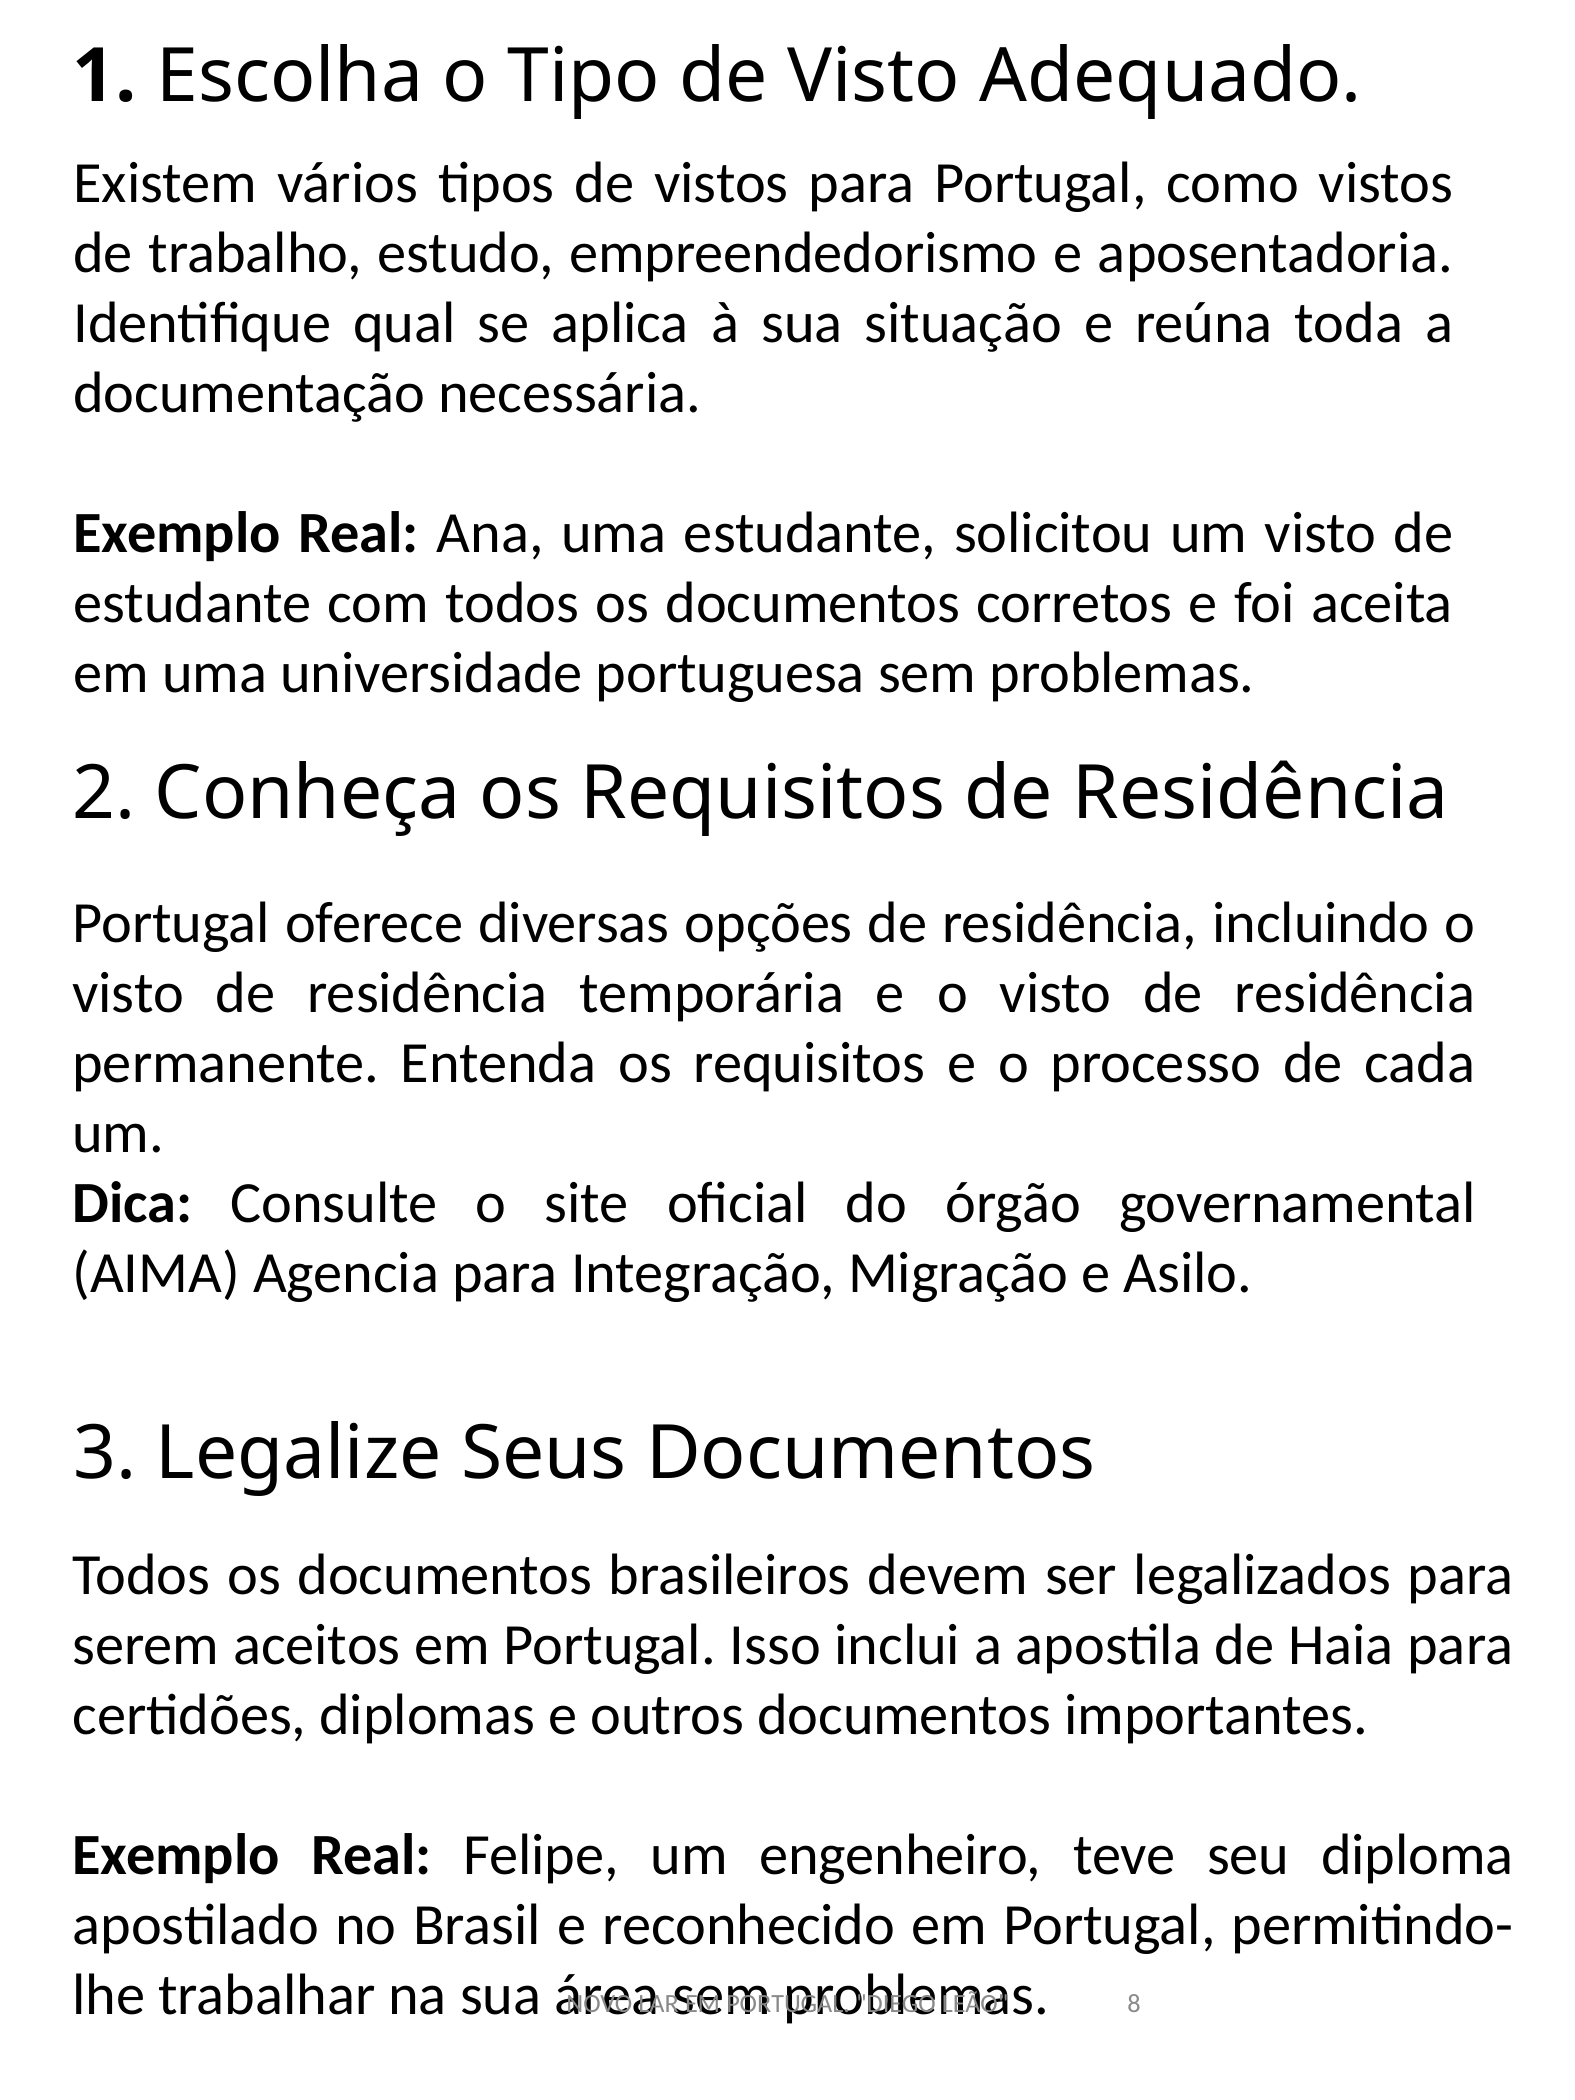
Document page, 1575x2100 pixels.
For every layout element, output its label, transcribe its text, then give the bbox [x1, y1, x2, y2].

text_box NOVO LAR EM PORTUGAL. "DIEGO LEÃO" [521, 1946, 1054, 2059]
text_box Portugal oferece diversas opções de residência, incluindo o visto de residência temporária e o visto de residência permanente. Entenda os requisitos e o processo de cada um. Dica: Consulte o site oficial do órgão governamental (AIMA) Agencia para Integração, Migração e Asilo. [57, 876, 1492, 1317]
text_box Existem vários tipos de vistos para Portugal, como vistos de trabalho, estudo, empreendedorismo e aposentadoria. Identifique qual se aplica à sua situação e reúna toda a documentação necessária. Exemplo Real: Ana, uma estudante, solicitou um visto de estudante com todos os documentos corretos e foi aceita em uma universidade portuguesa sem problemas. [58, 136, 1482, 718]
text_box [1112, 1946, 1467, 2059]
text_box 1. Escolha o Tipo de Visto Adequado. [57, 18, 1492, 125]
text_box 2. Conheça os Requisitos de Residência [57, 735, 1492, 842]
text_box Todos os documentos brasileiros devem ser legalizados para serem aceitos em Portugal. Isso inclui a apostila de Haia para certidões, diplomas e outros documentos importantes. Exemplo Real: Felipe, um engenheiro, teve seu diploma apostilado no Brasil e reconhecido em Portugal, permitindo-lhe trabalhar na sua área sem problemas. [57, 1468, 1530, 2100]
text_box 3. Legalize Seus Documentos [58, 1396, 1493, 1503]
